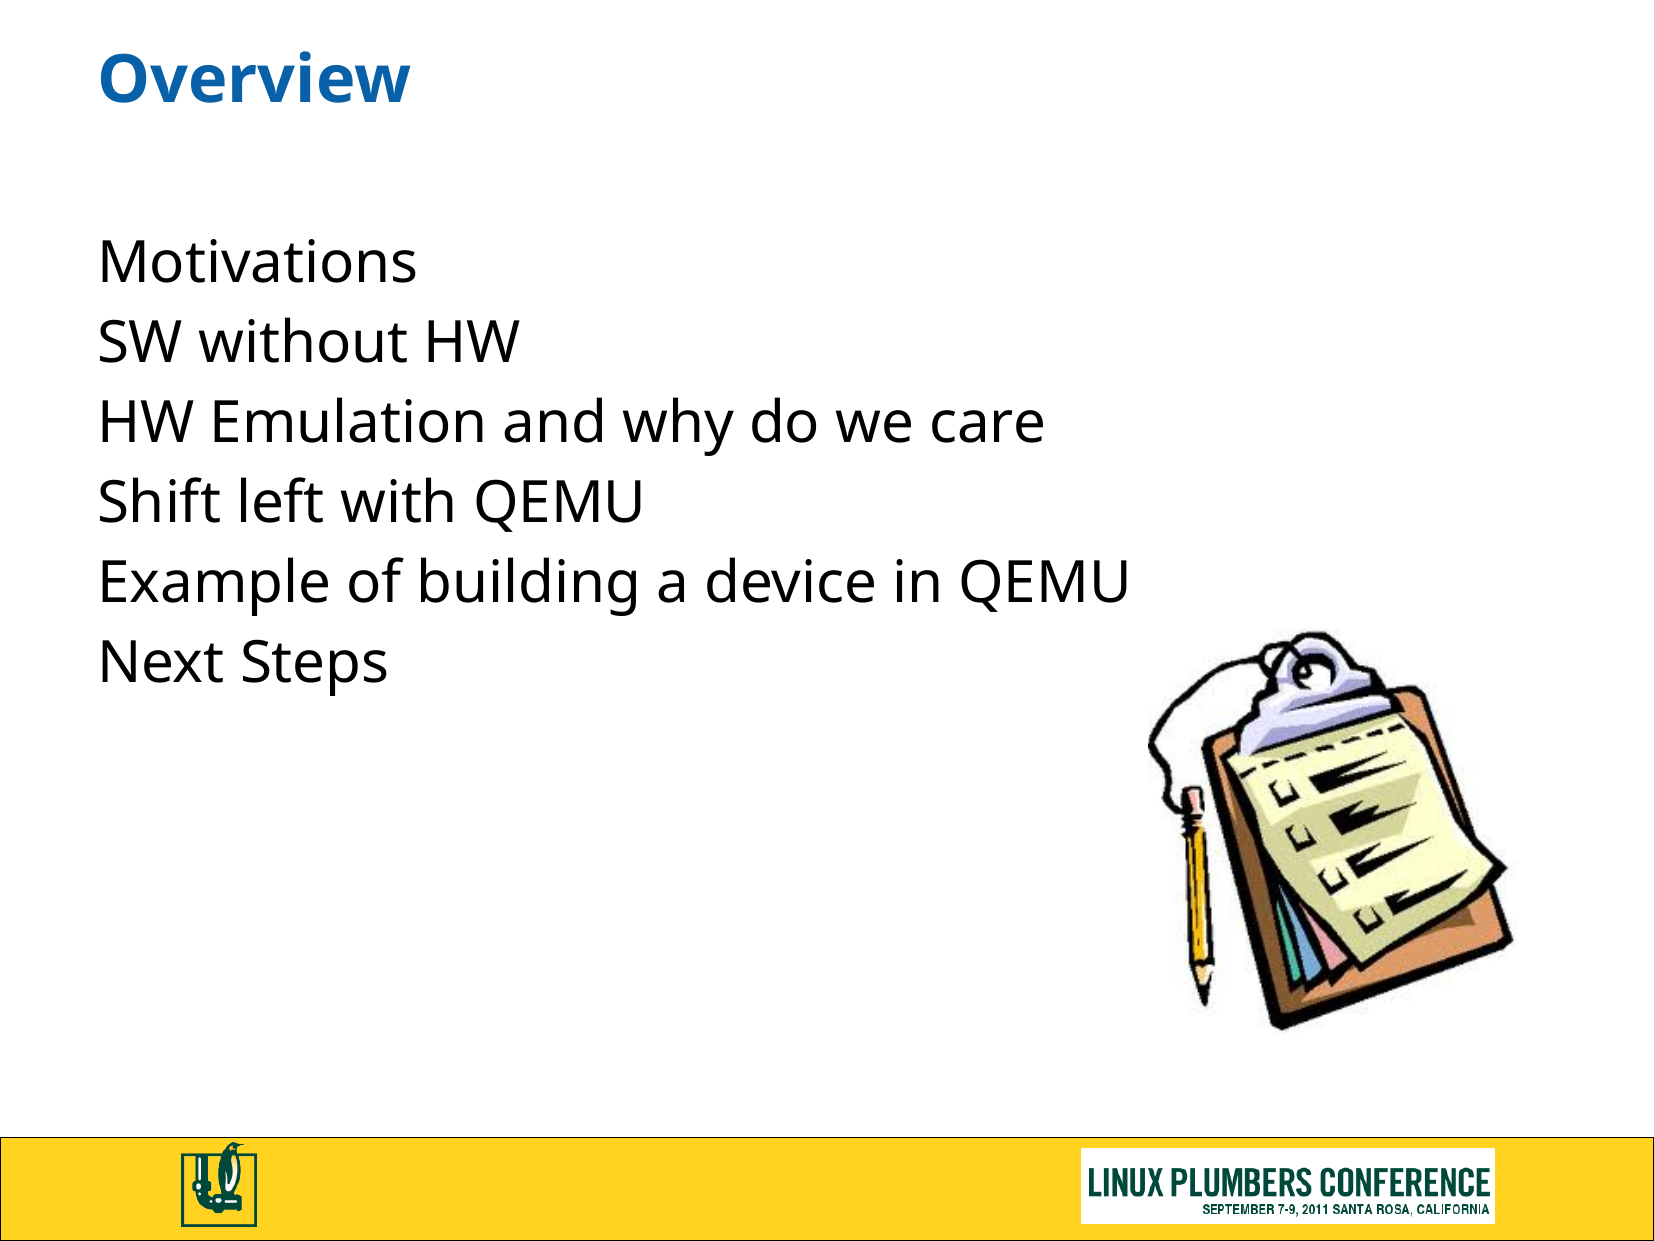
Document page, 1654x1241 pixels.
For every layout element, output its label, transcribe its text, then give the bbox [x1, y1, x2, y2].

list Motivations SW without HW HW Emulation and why do we care Shift left with QEMU Example of building a device in QEMU Next Steps [82, 217, 1572, 1093]
picture [1081, 1148, 1495, 1224]
title Overview [82, 28, 1572, 190]
picture [1148, 628, 1517, 1034]
picture [181, 1142, 257, 1227]
